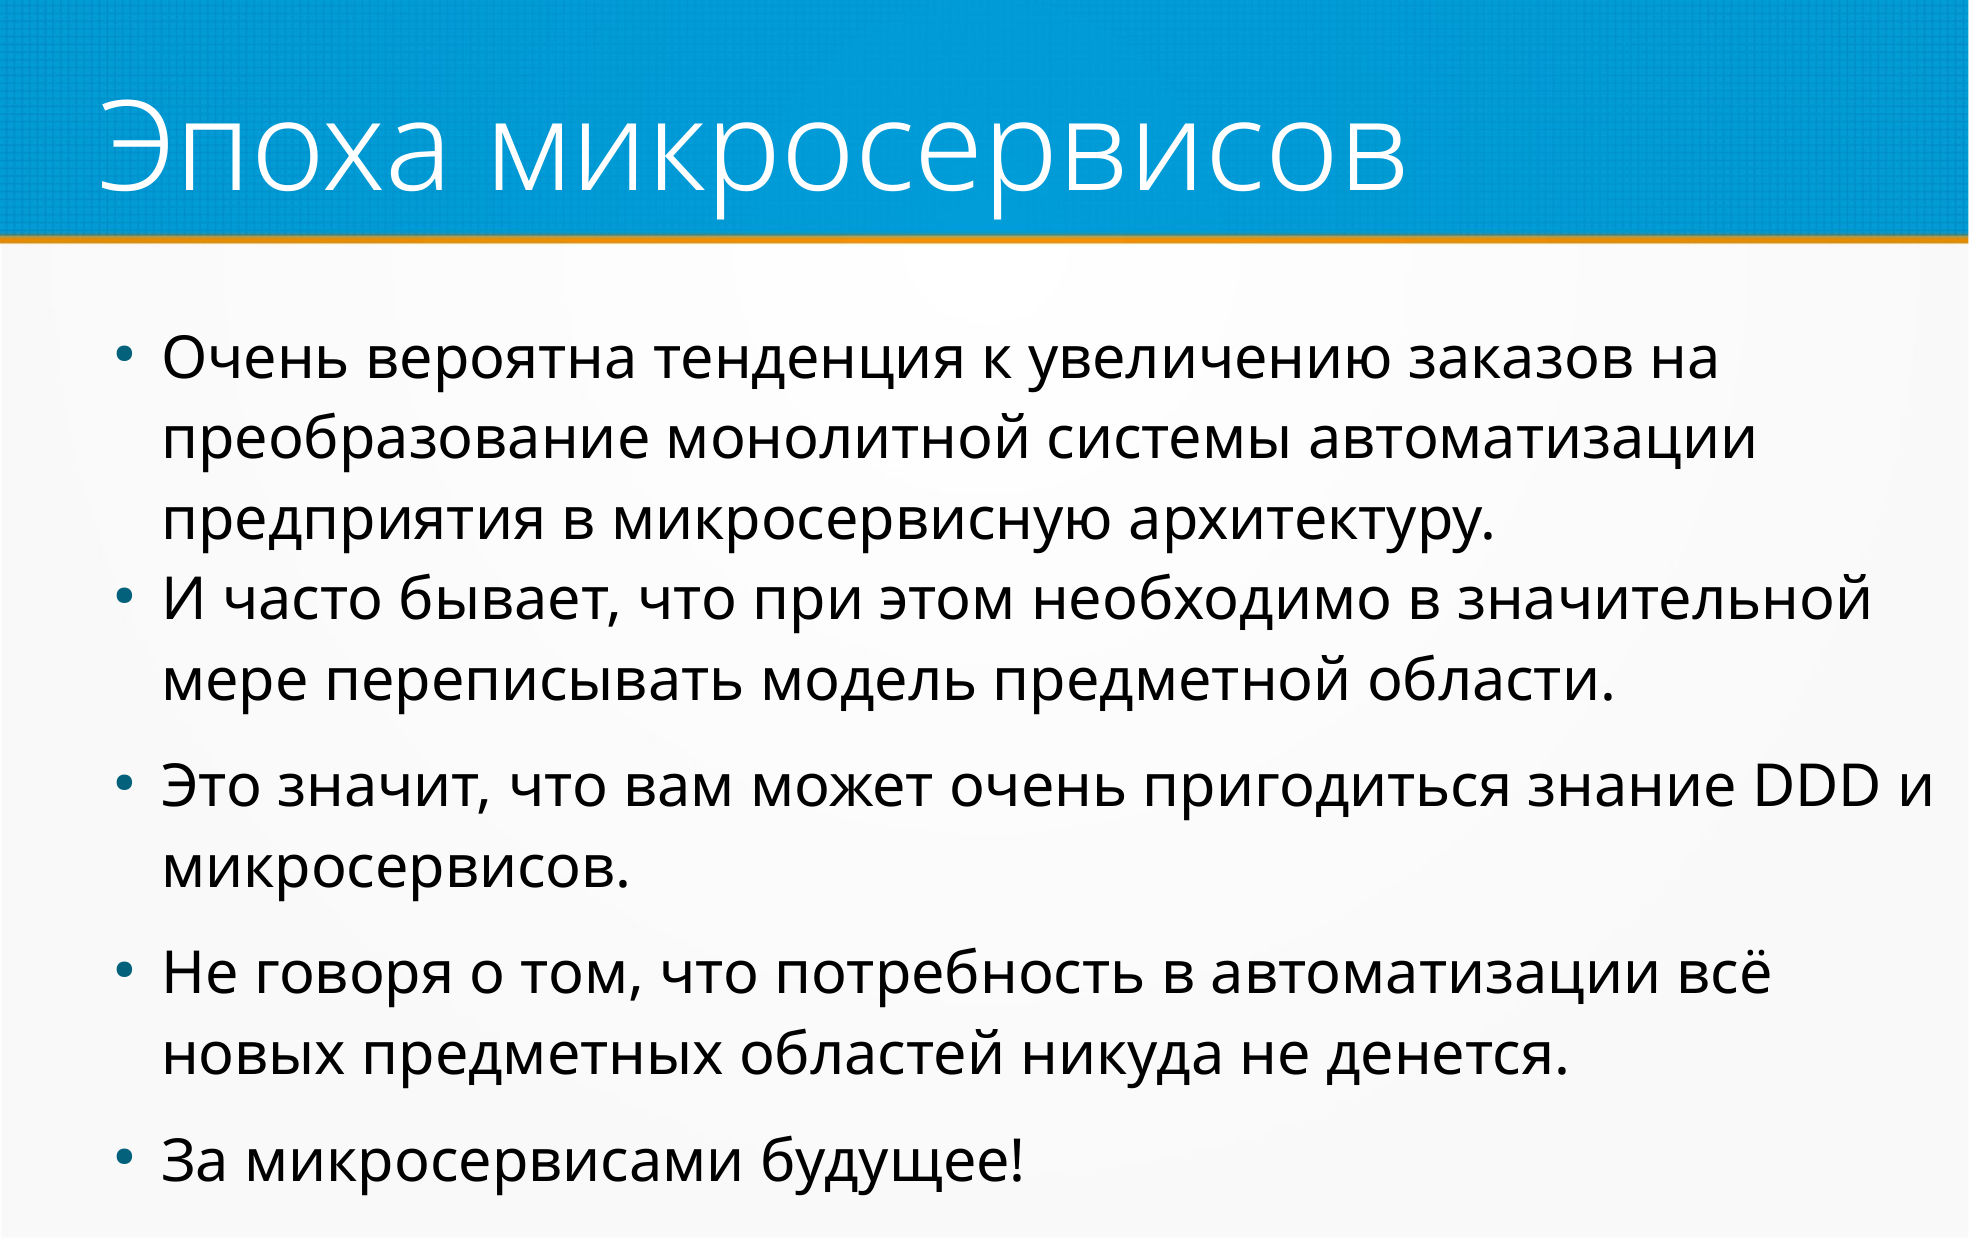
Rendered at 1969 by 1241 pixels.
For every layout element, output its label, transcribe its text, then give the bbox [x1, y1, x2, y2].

picture [0, 233, 1969, 1241]
list Очень вероятна тенденция к увеличению заказов на преобразование монолитной системы автоматизации предприятия в микросервисную архитектуру. И часто бывает, что при этом необходимо в значительной мере переписывать модель предметной области. Это значит, что вам может очень пригодиться знание DDD и микросервисов. Не говоря о том, что потребность в автоматизации всё новых предметных областей никуда не денется. За микросервисами будущее! [98, 315, 1961, 1217]
title Эпоха микросервисов [98, 19, 1870, 227]
